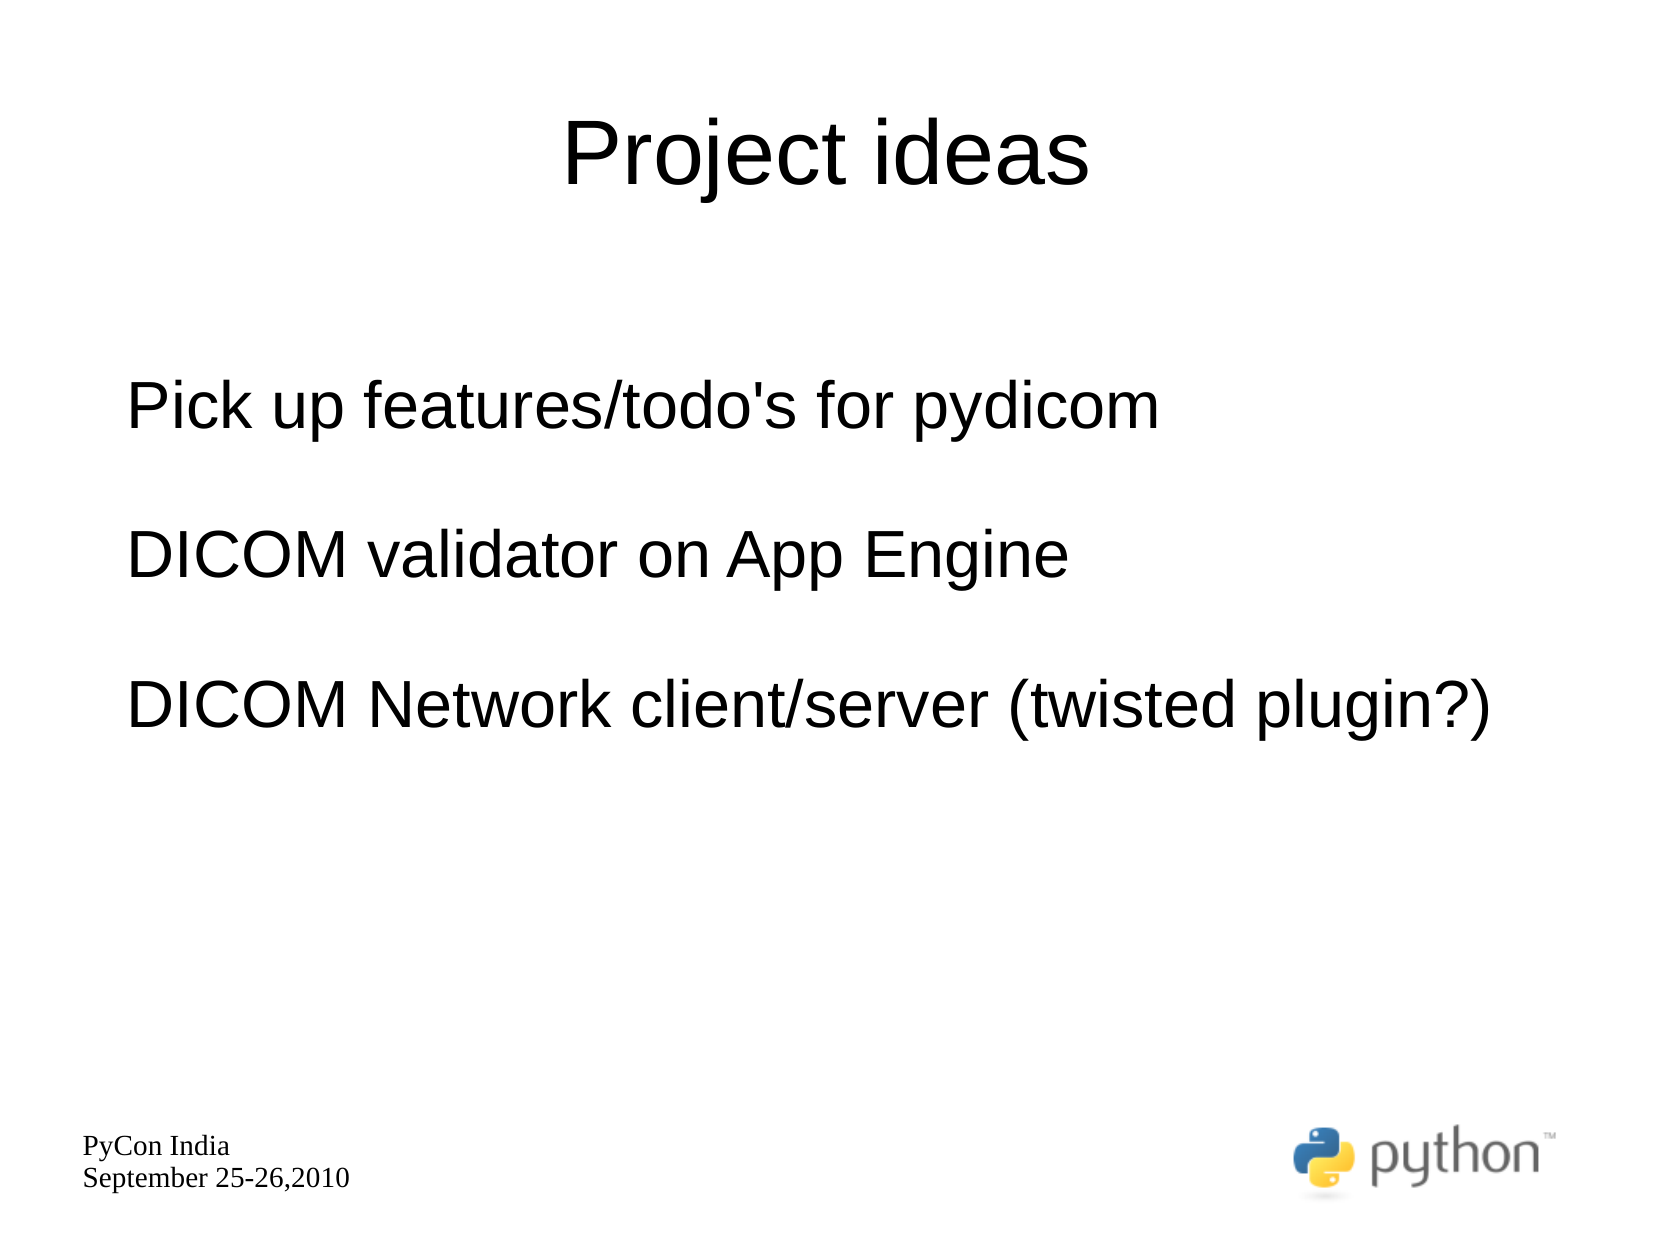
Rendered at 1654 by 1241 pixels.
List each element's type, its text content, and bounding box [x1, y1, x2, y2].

title Project ideas [82, 56, 1571, 250]
picture [1250, 1109, 1581, 1221]
text_box Pick up features/todo's for pydicom DICOM validator on App Engine DICOM Network client/server (twisted plugin?) [112, 360, 1560, 749]
